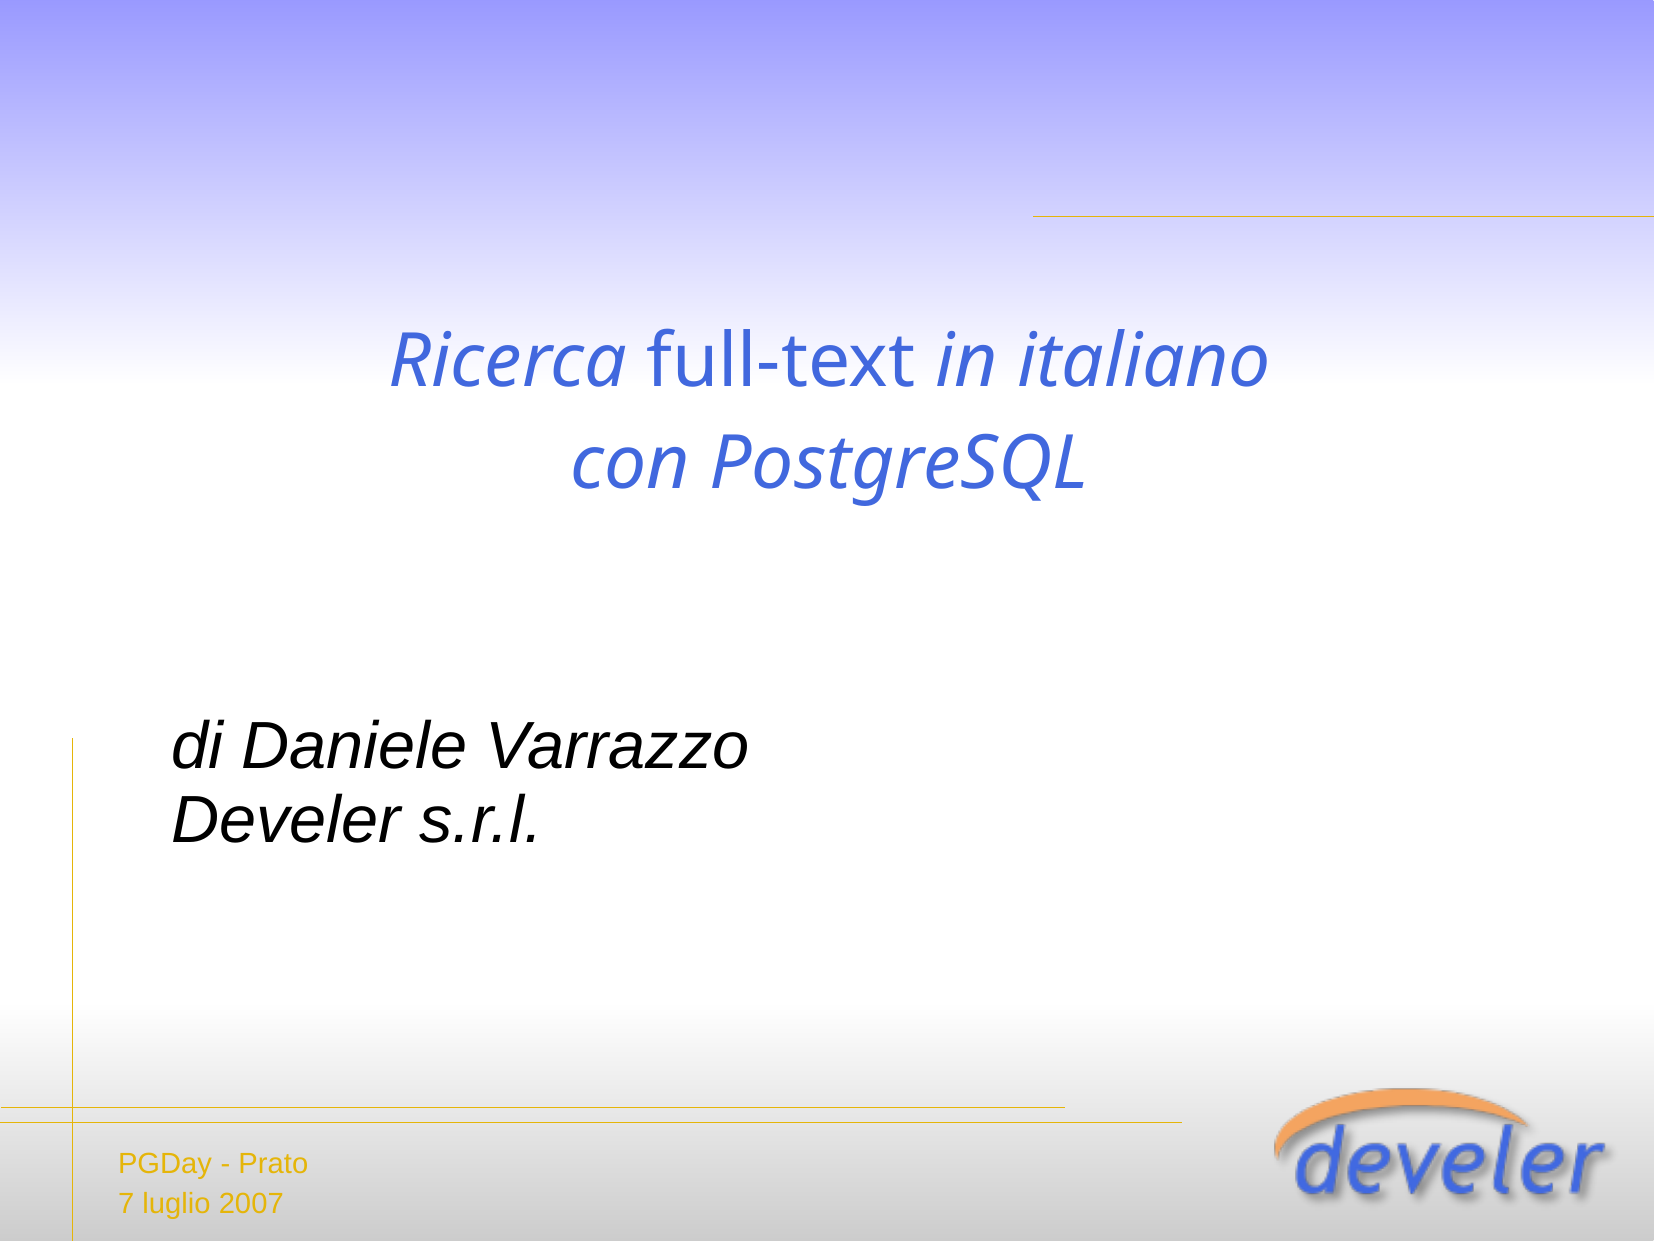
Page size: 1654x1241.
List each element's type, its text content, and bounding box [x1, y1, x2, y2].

subtitle di Daniele Varrazzo Develer s.r.l. [171, 679, 827, 886]
title Ricerca full-text in italiano con PostgreSQL [88, 315, 1571, 502]
picture [1269, 1083, 1622, 1211]
